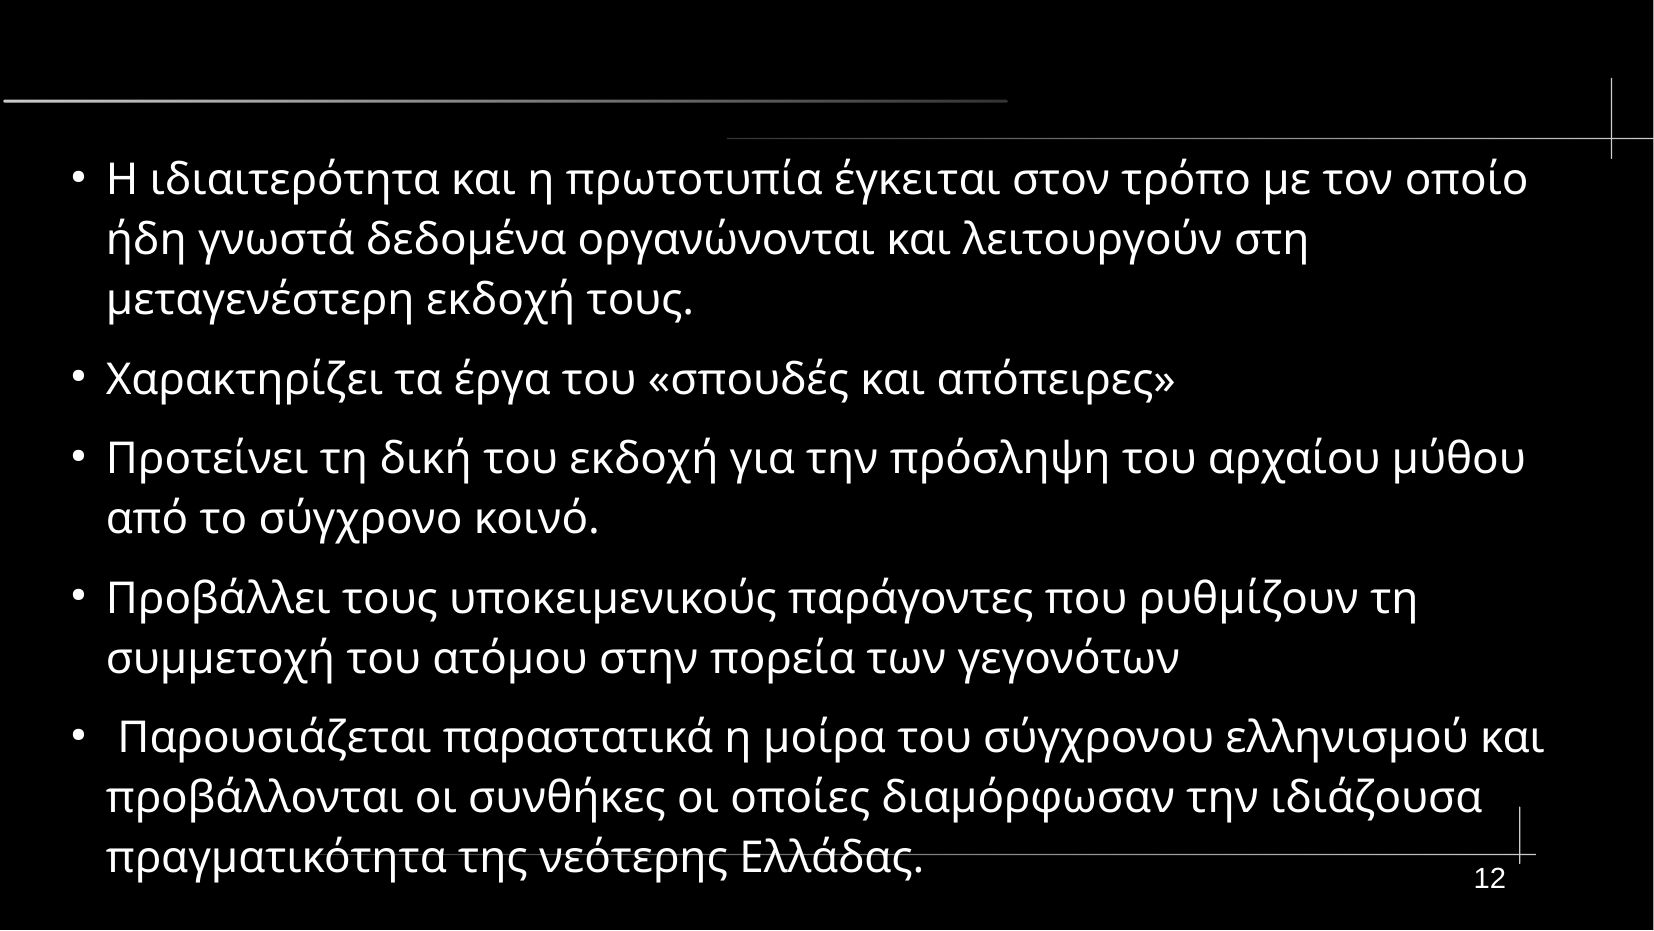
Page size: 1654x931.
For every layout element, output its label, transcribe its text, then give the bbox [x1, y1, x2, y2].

list Η ιδιαιτερότητα και η πρωτοτυπία έγκειται στον τρόπο με τον οποίο ήδη γνωστά δεδομένα οργανώνονται και λειτουργούν στη μεταγενέστερη εκδοχή τους. Χαρακτηρίζει τα έργα του «σπουδές και απόπειρες» Προτείνει τη δική του εκδοχή για την πρόσληψη του αρχαίου μύθου από το σύγχρονο κοινό. Προβάλλει τους υποκειμενικούς παράγοντες που ρυθμίζουν τη συμμετοχή του ατόμου στην πορεία των γεγονότων Παρουσιάζεται παραστατικά η μοίρα του σύγχρονου ελληνισμού και προβάλλονται οι συνθήκες οι οποίες διαμόρφωσαν την ιδιάζουσα πραγματικότητα της νεότερης Ελλάδας. [59, 147, 1548, 886]
